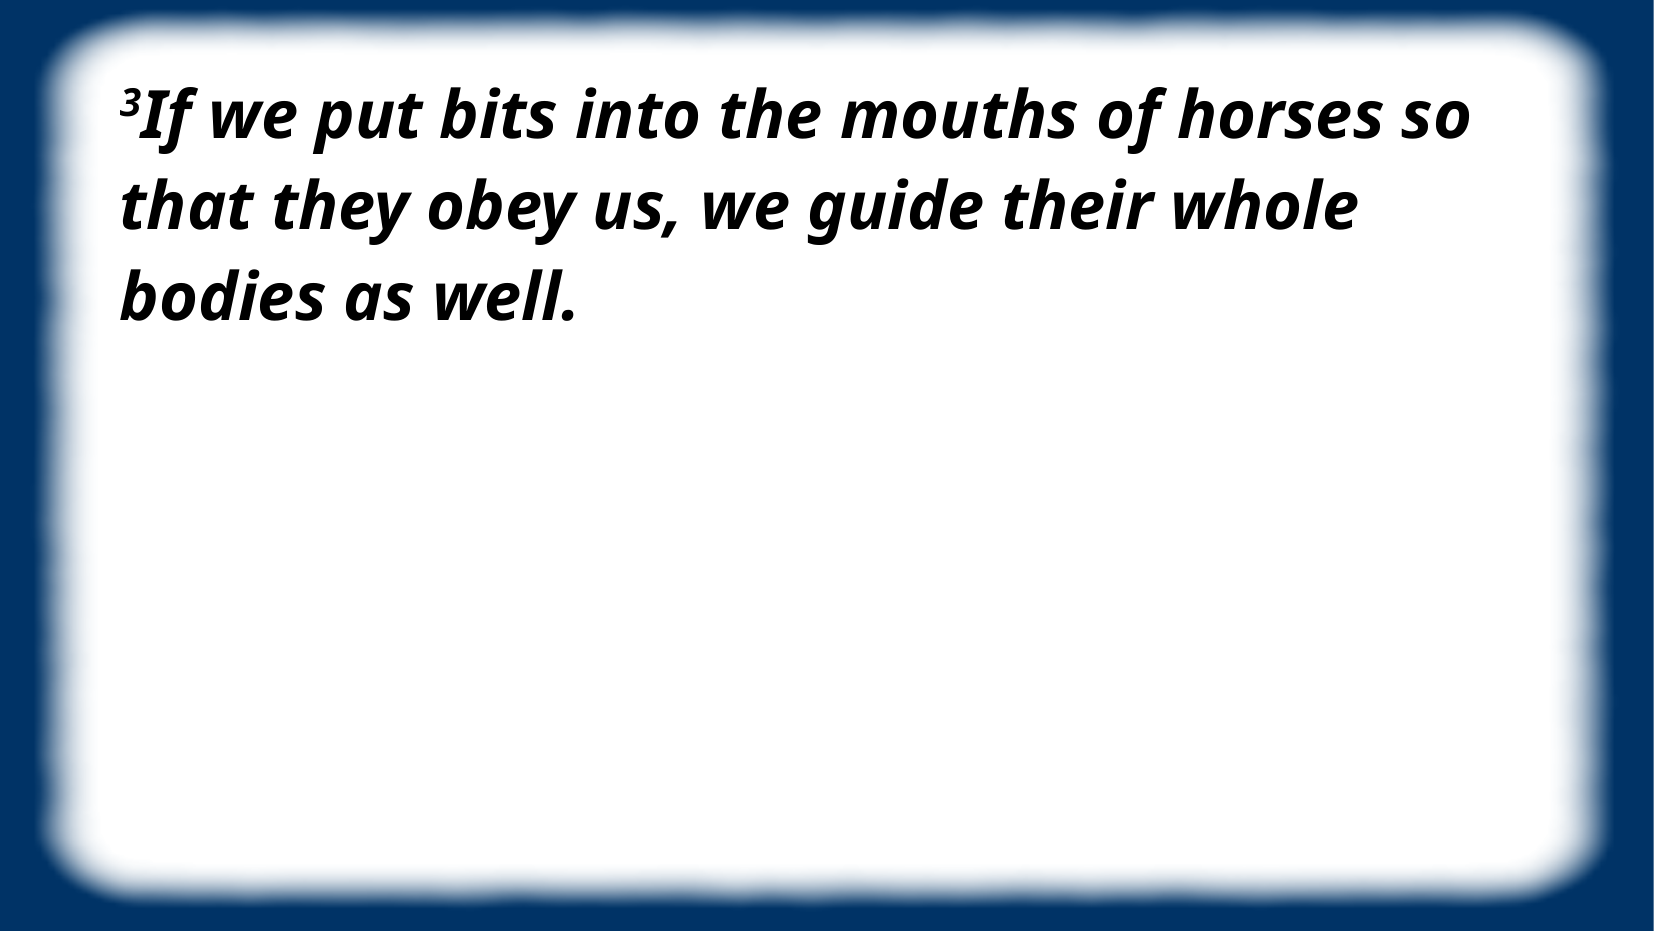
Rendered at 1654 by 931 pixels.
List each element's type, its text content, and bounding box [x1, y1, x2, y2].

text_box 3If we put bits into the mouths of horses so that they obey us, we guide their whole bodies as well. [105, 60, 1546, 342]
picture [0, 0, 1654, 931]
